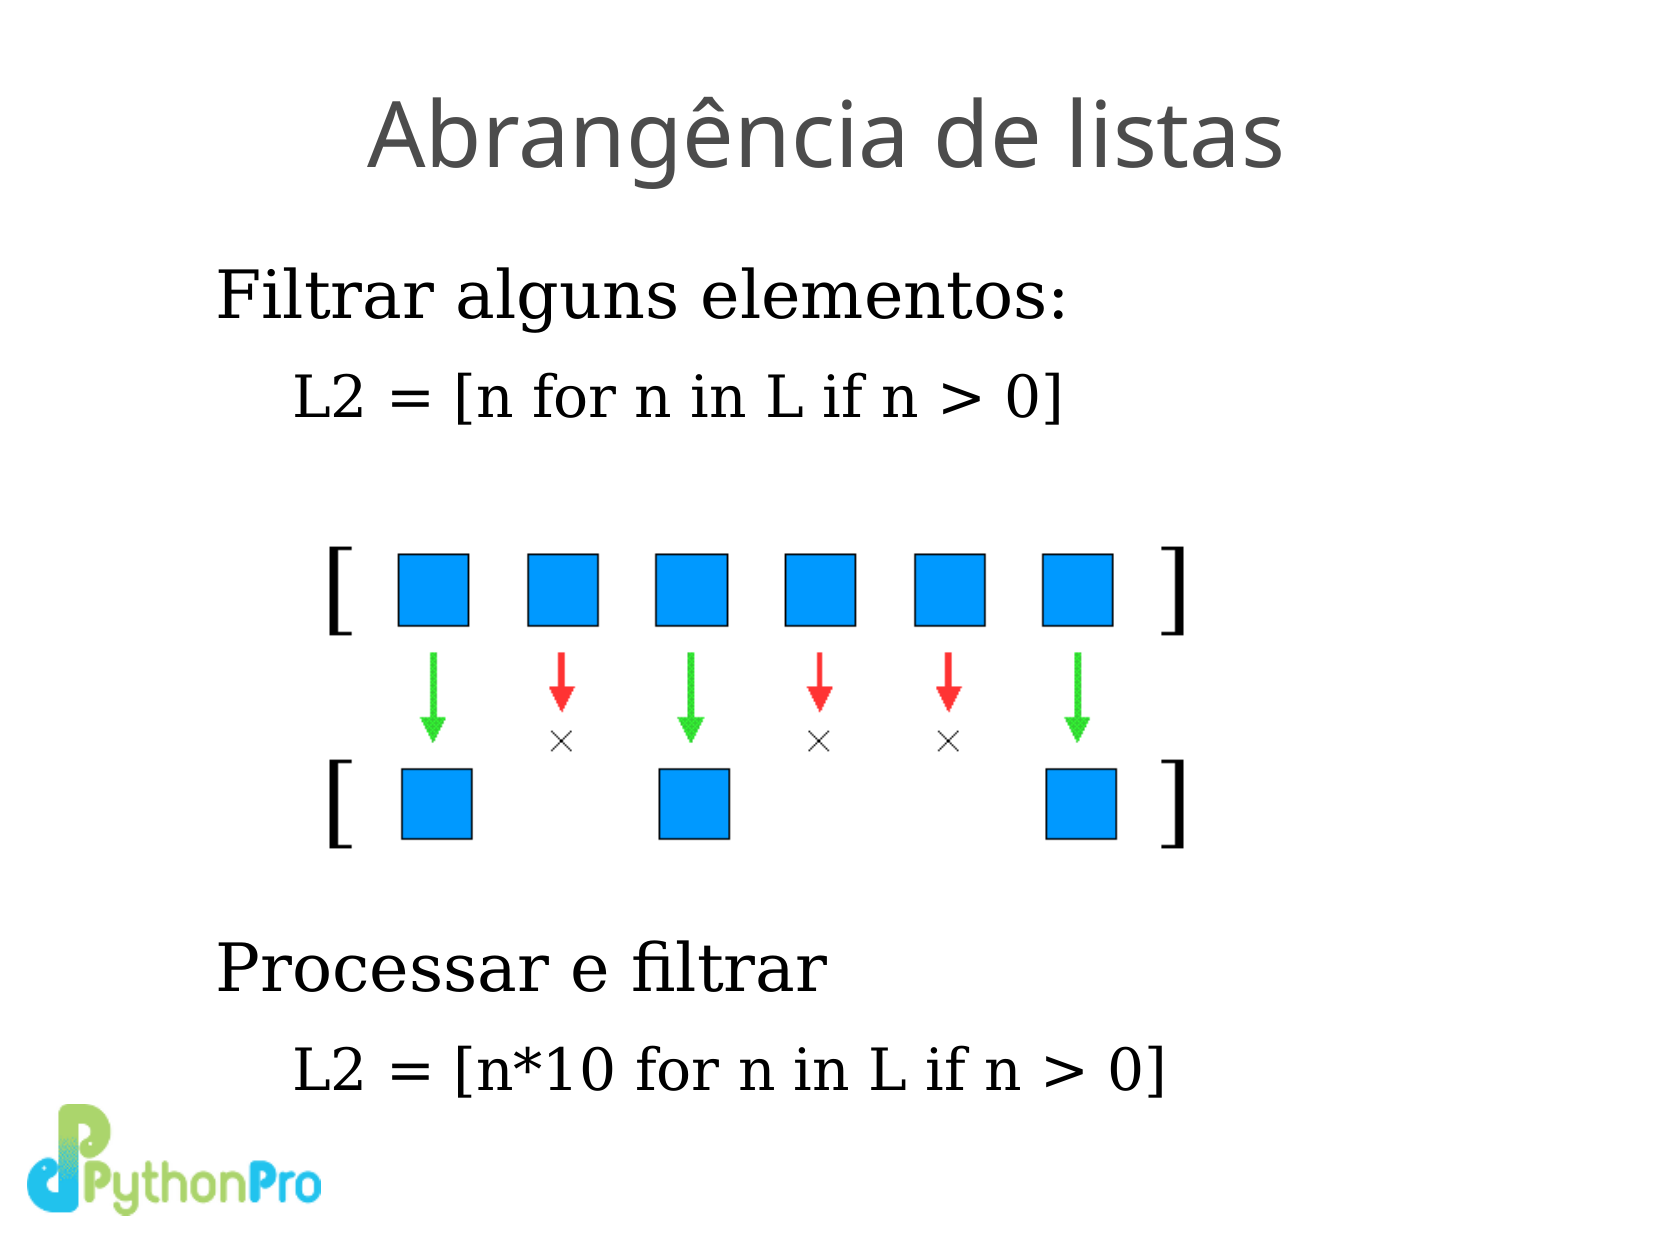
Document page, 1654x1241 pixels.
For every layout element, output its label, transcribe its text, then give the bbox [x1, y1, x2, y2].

picture [289, 501, 1235, 893]
list Filtrar alguns elementos: L2 = [n for n in L if n > 0] Processar e filtrar L2 = [n*10 for n in L if n > 0] [197, 256, 1536, 1241]
picture [27, 1104, 197, 1216]
title Abrangência de listas [153, 28, 1501, 236]
